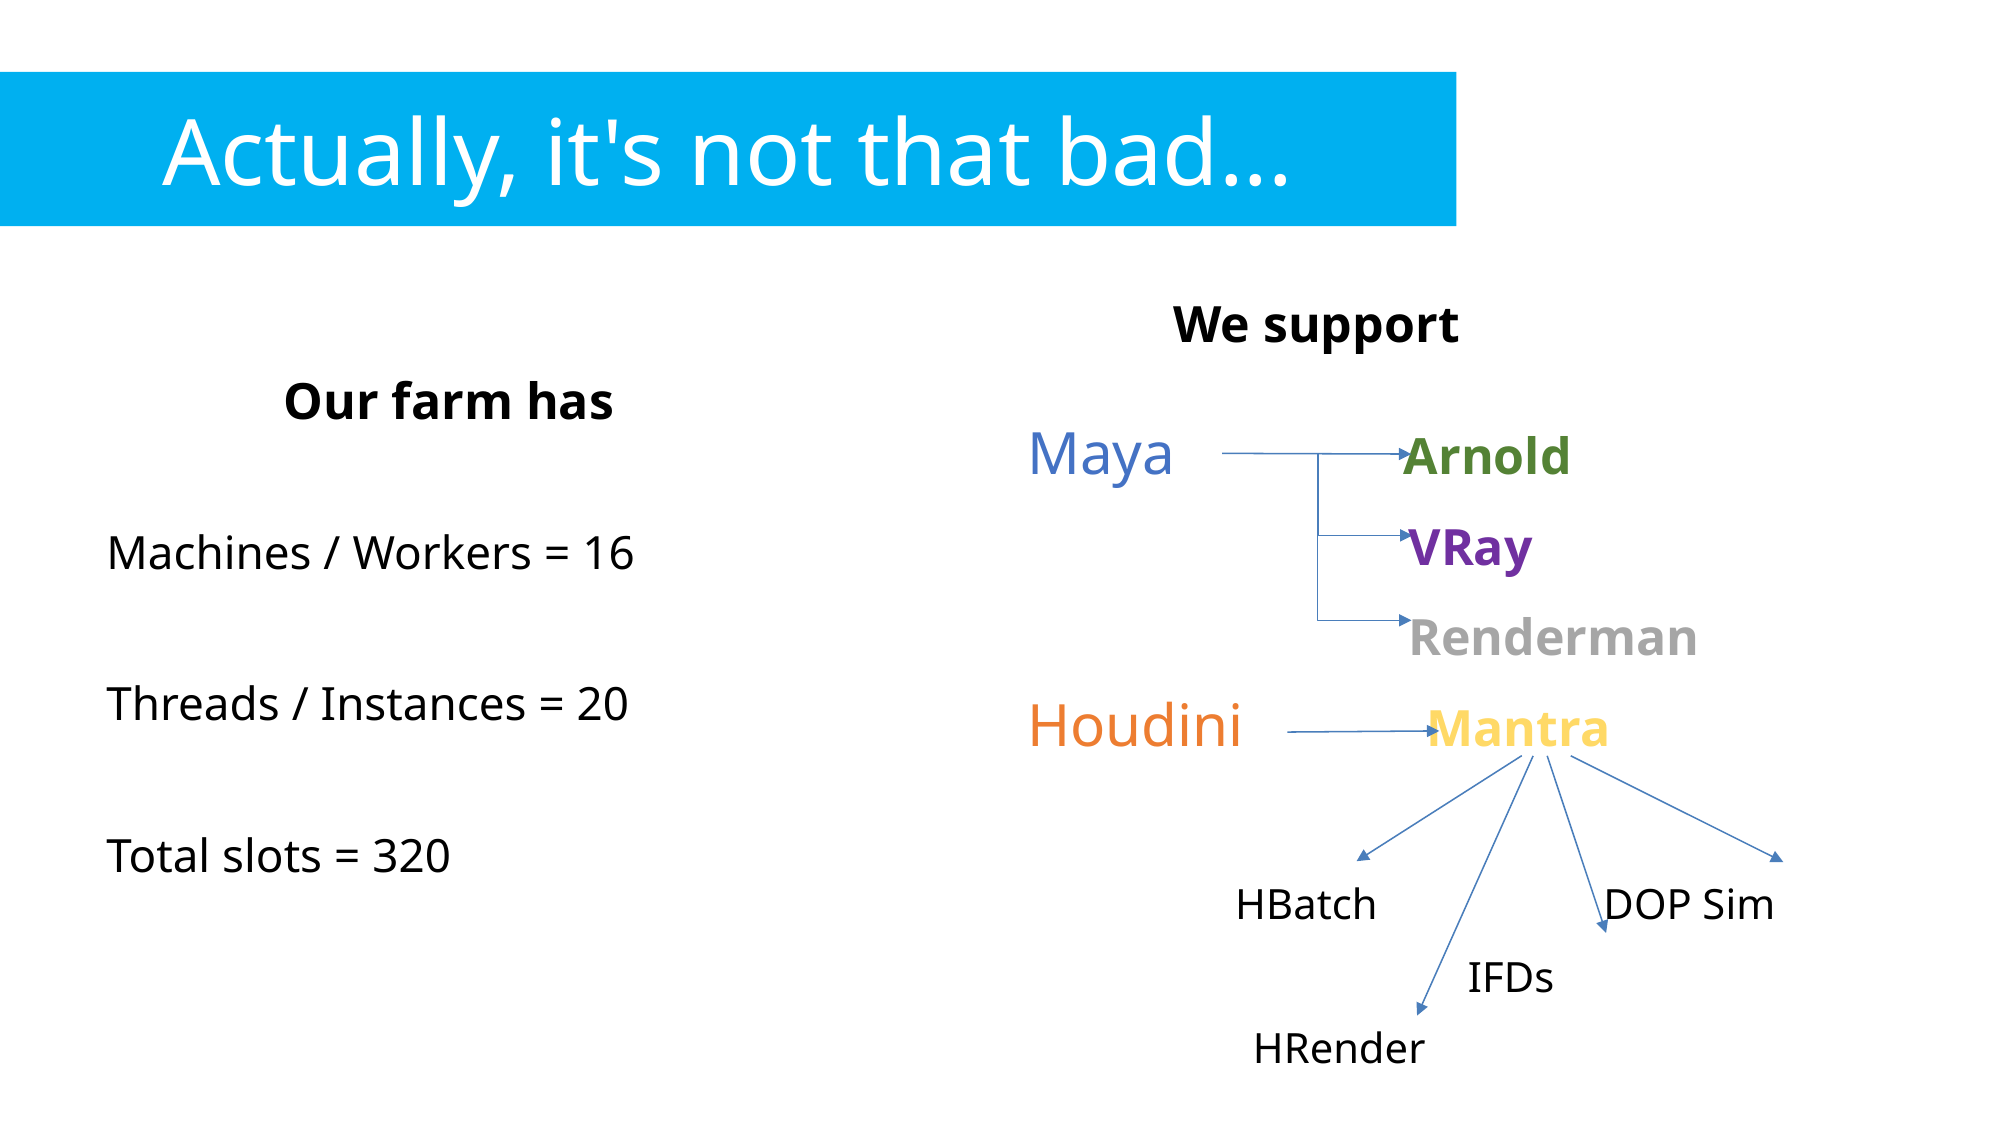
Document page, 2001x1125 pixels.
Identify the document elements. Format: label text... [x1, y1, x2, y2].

text_box Actually, it's not that bad... [0, 71, 1457, 227]
text_box Maya Arnold VRay Renderman Houdini Mantra HBatch DOP Sim IFDs HRender [1012, 408, 1981, 1125]
text_box Machines / Workers = 16 Threads / Instances = 20 Total slots = 320 [91, 516, 938, 996]
text_box Our farm has [25, 323, 872, 437]
text_box We support [891, 247, 1742, 361]
